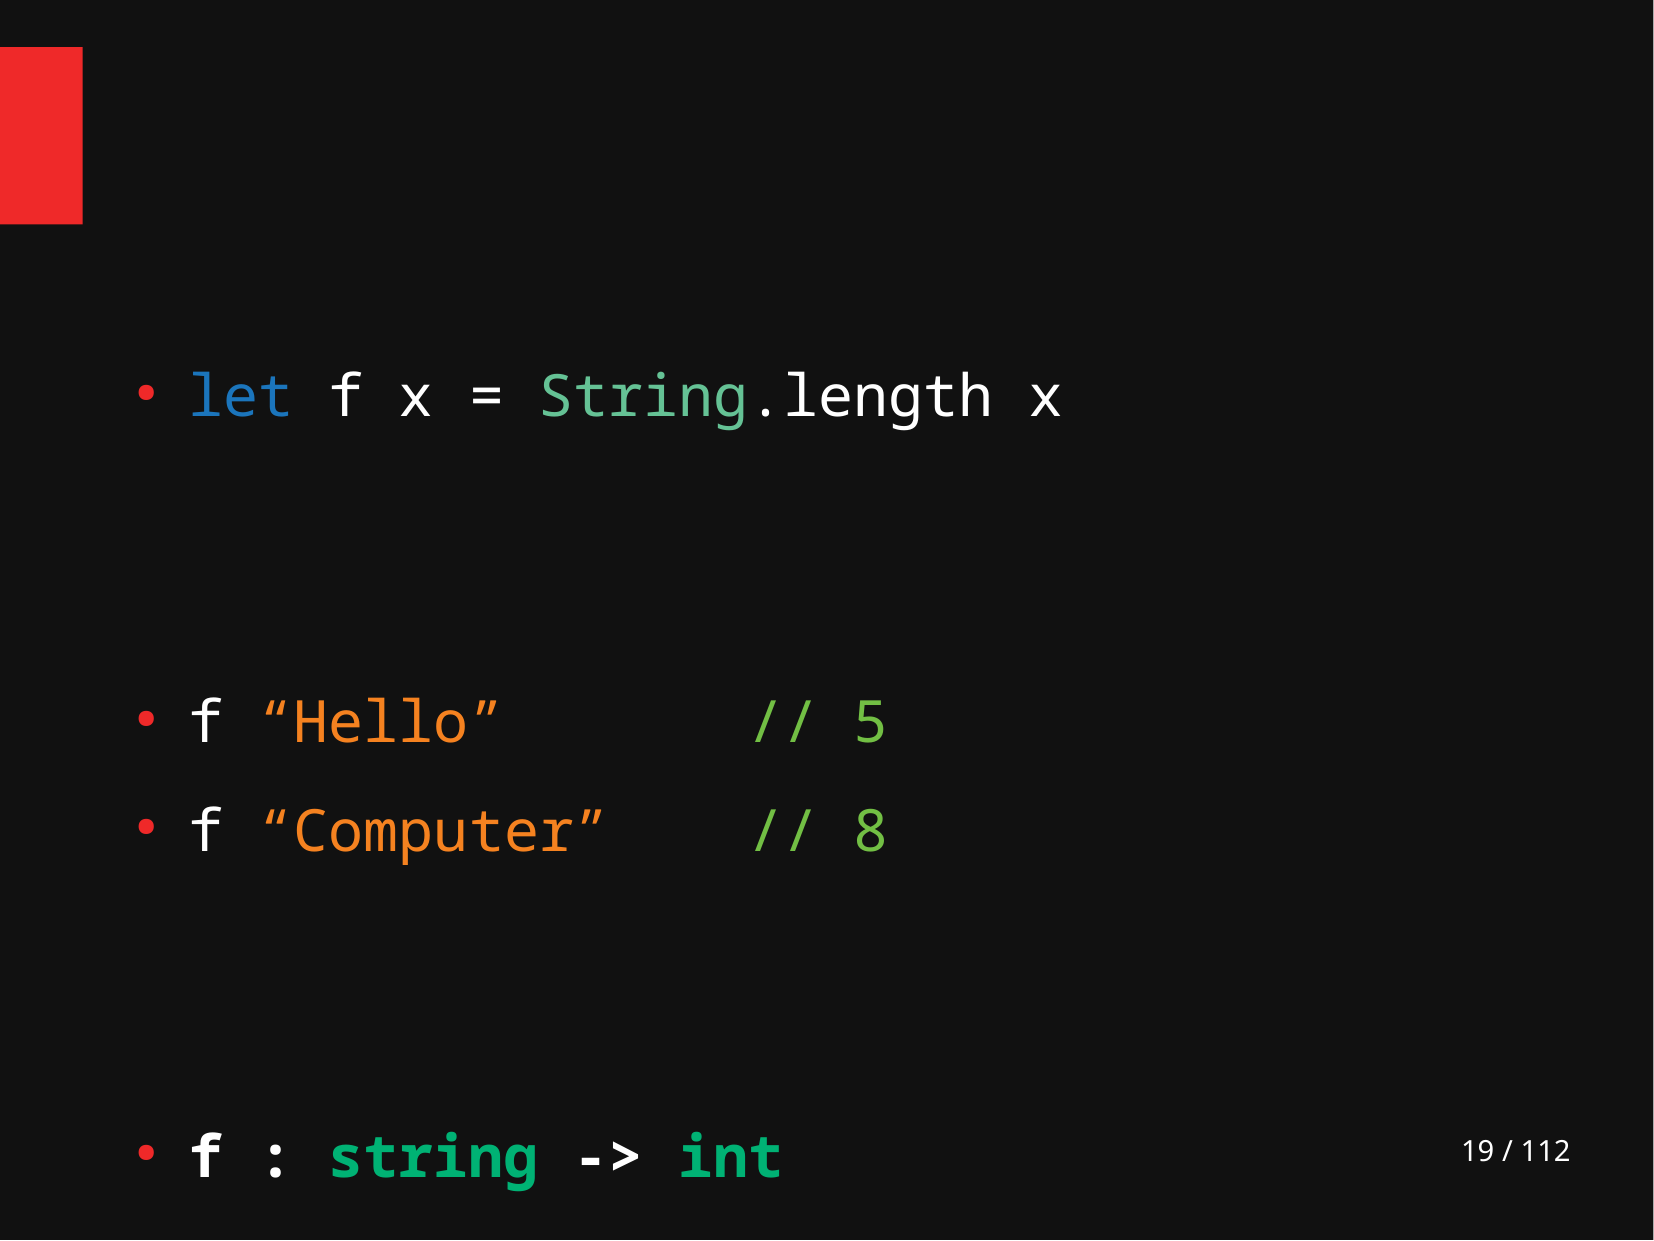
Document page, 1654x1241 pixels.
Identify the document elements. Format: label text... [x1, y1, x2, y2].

list let f x = String.length x f “Hello” // 5 f “Computer” // 8 f : string -> int [118, 354, 1536, 1074]
